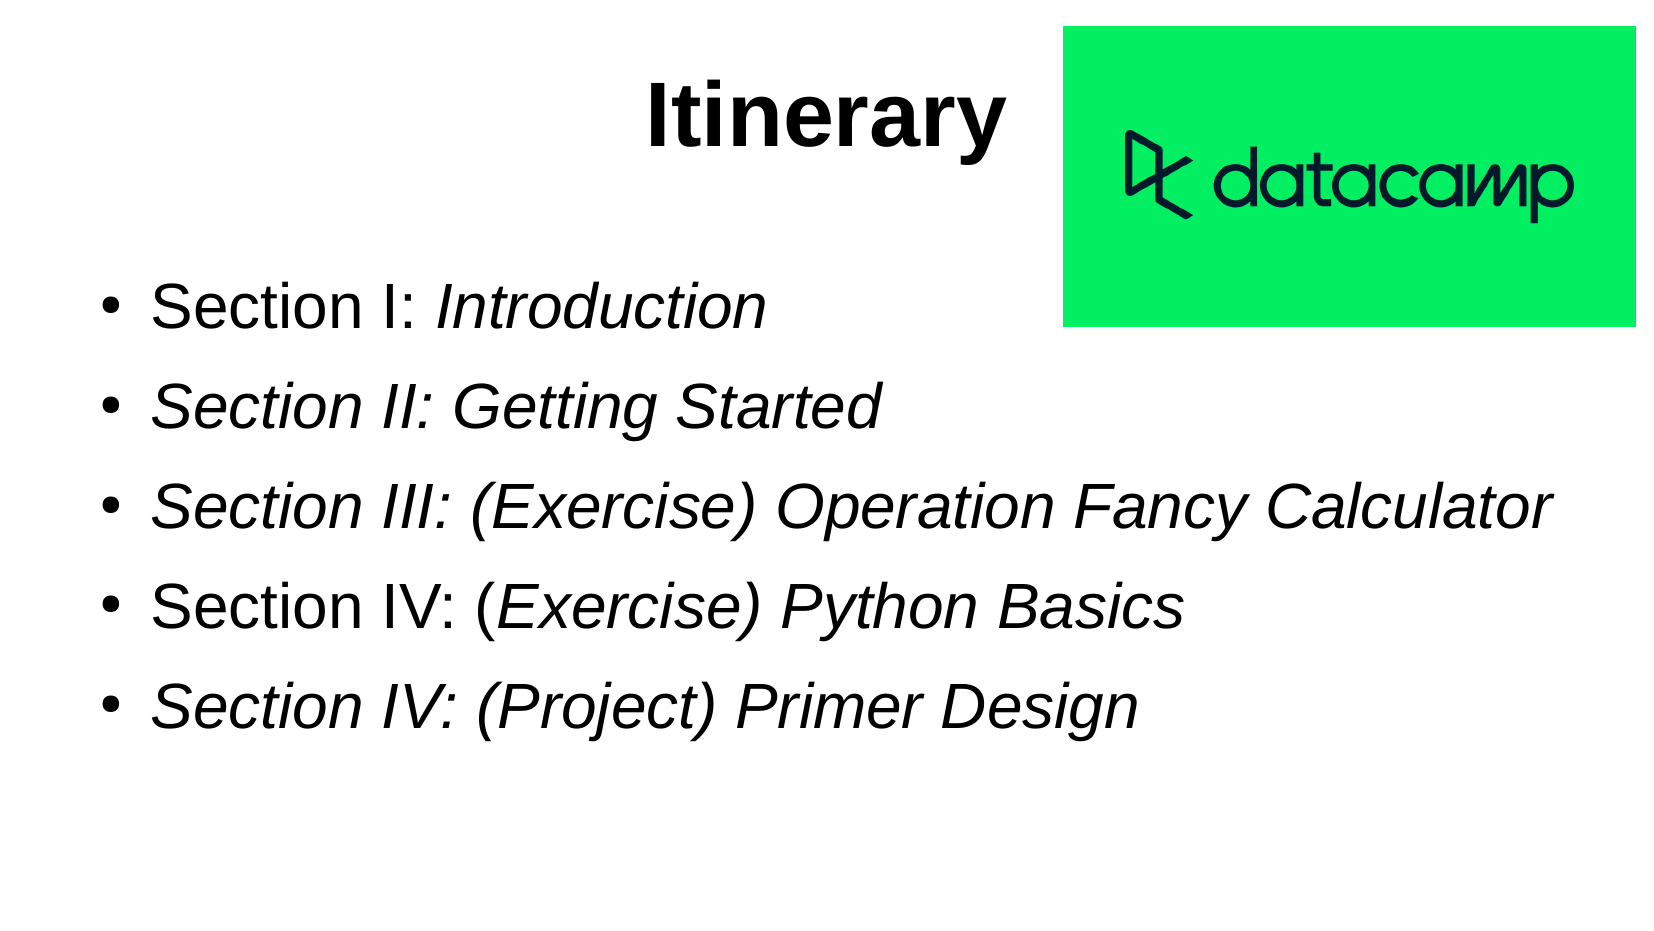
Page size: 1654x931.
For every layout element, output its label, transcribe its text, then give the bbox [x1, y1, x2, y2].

title Itinerary [82, 37, 1063, 193]
picture [1063, 26, 1636, 327]
list Section I: Introduction Section II: Getting Started Section III: (Exercise) Operation Fancy Calculator Section IV: (Exercise) Python Basics Section IV: (Project) Primer Design [82, 270, 1571, 811]
